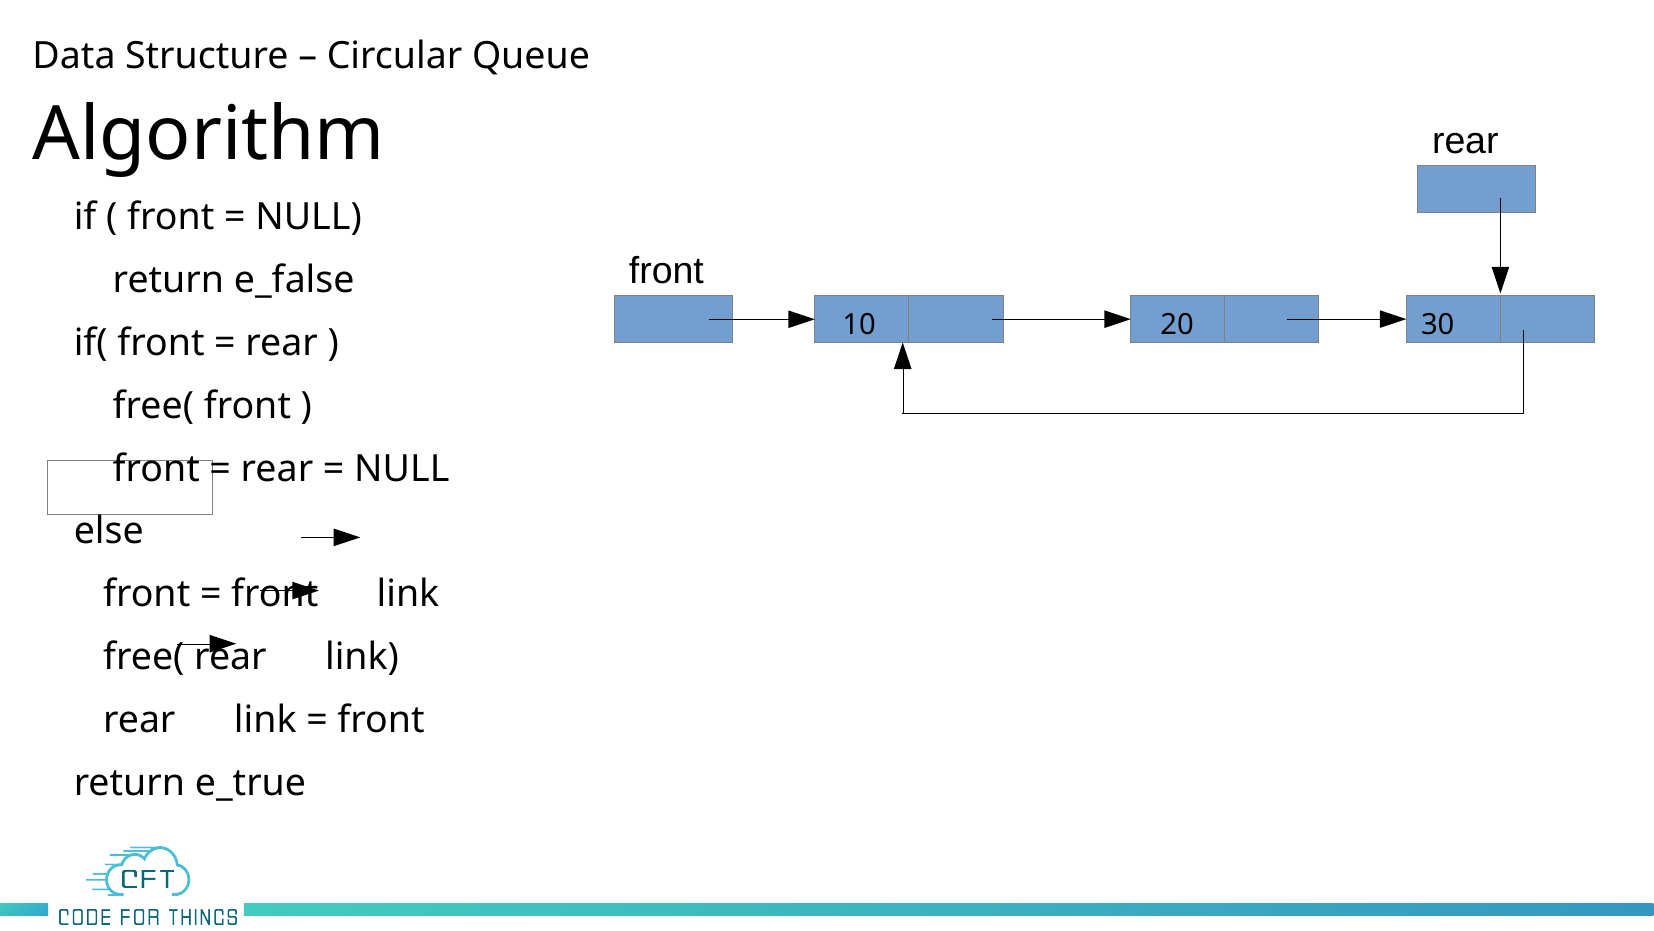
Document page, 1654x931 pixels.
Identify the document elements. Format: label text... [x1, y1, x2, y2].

text_box rear [1417, 112, 1533, 170]
text_box 30 [1406, 295, 1488, 345]
text_box 10 [827, 295, 910, 345]
text_box [814, 295, 827, 343]
text_box [1417, 165, 1536, 213]
text_box 20 [1145, 295, 1228, 345]
title Data Structure – Circular Queue Algorithm [32, 11, 1524, 199]
text_box [1228, 295, 1319, 343]
text_box [1488, 295, 1595, 343]
text_box [1130, 295, 1145, 343]
text_box front [614, 242, 730, 300]
text_box [910, 295, 1004, 343]
picture [59, 851, 237, 925]
text_box [614, 295, 733, 343]
text_box if ( front = NULL) return e_false if( front = rear ) free( front ) front = rear = NULL else front = front link free( rear link) rear link = front return e_true [0, 182, 727, 851]
